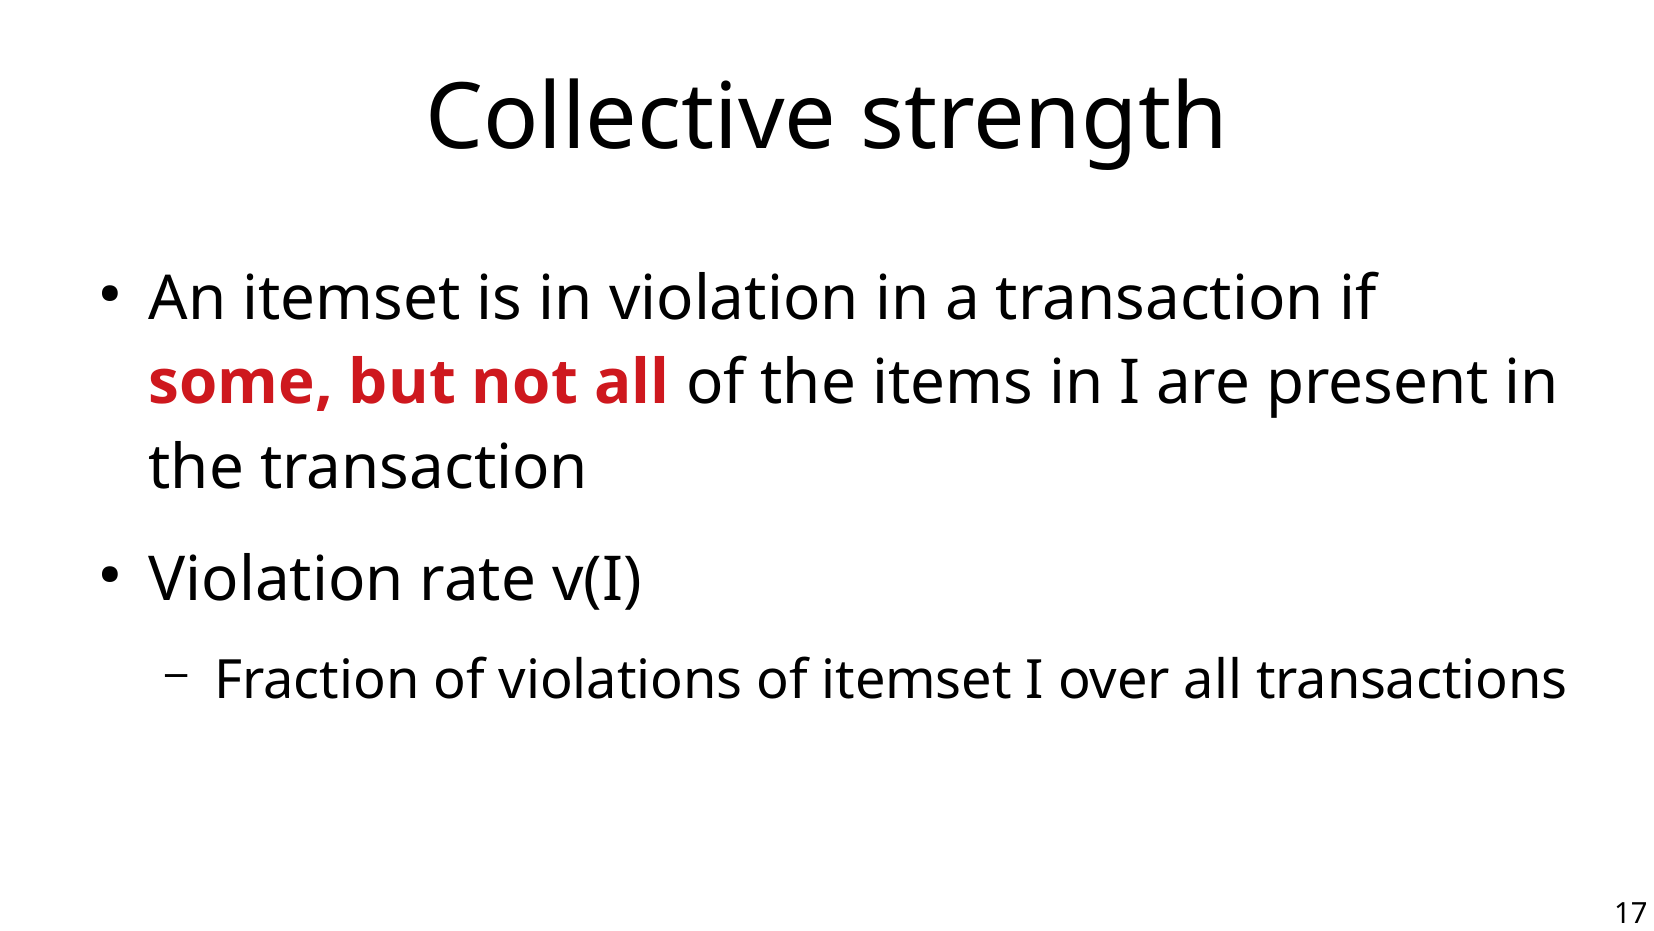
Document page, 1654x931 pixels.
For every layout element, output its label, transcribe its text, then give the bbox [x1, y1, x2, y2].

title Collective strength [82, 1, 1571, 226]
list An itemset is in violation in a transaction if some, but not all of the items in I are present in the transaction Violation rate v(I) Fraction of violations of itemset I over all transactions [82, 253, 1571, 793]
